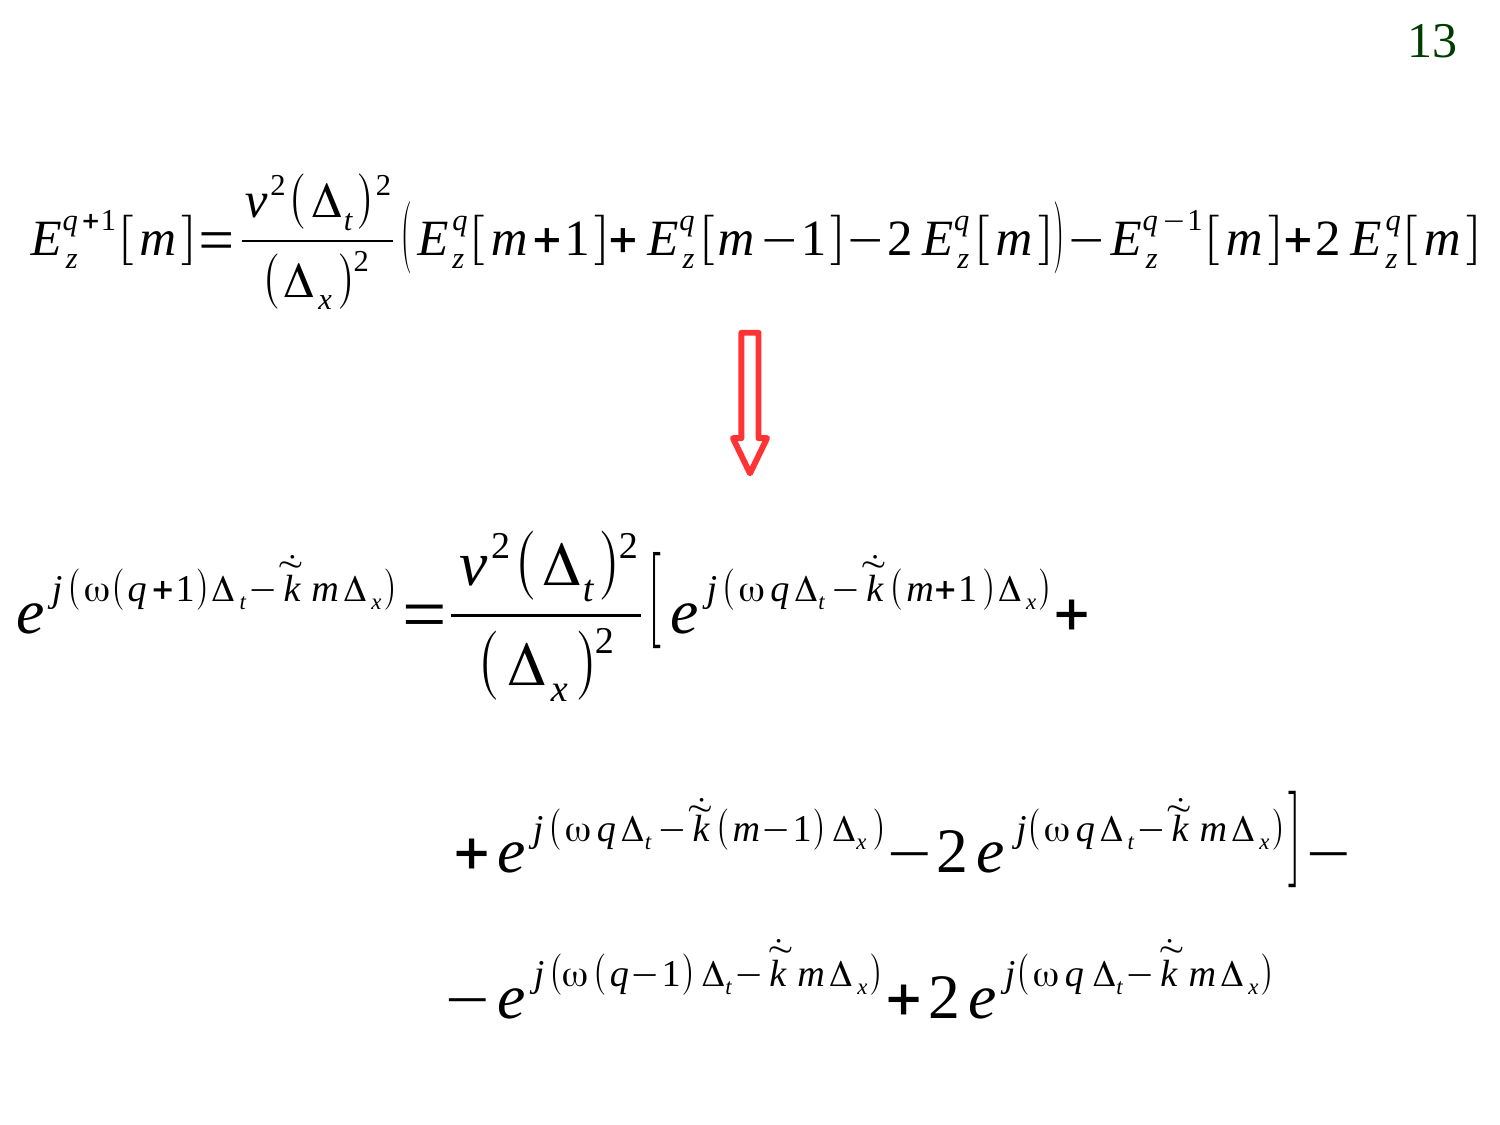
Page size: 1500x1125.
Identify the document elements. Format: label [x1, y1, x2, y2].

chart [426, 938, 1290, 1032]
chart [433, 789, 1371, 893]
chart [14, 166, 1492, 316]
chart [0, 522, 1113, 709]
